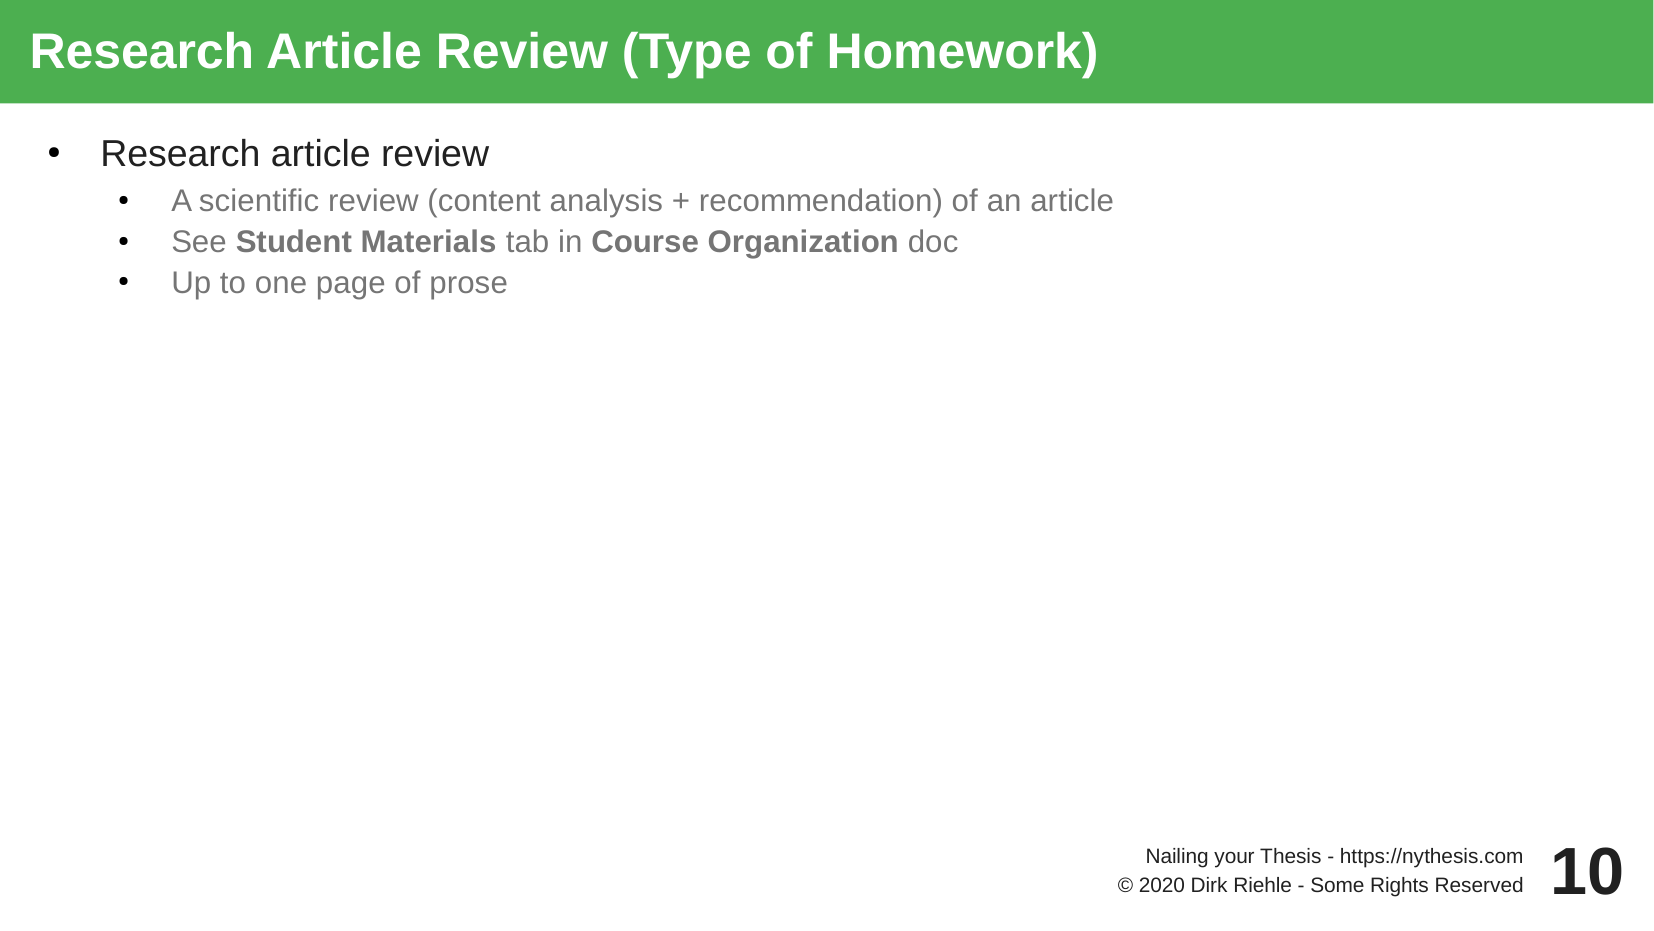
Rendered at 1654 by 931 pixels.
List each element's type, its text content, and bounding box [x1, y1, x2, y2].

title Research Article Review (Type of Homework) [0, 0, 1654, 104]
list Research article review A scientific review (content analysis + recommendation) of an article See Student Materials tab in Course Organization doc Up to one page of prose [29, 132, 1625, 813]
